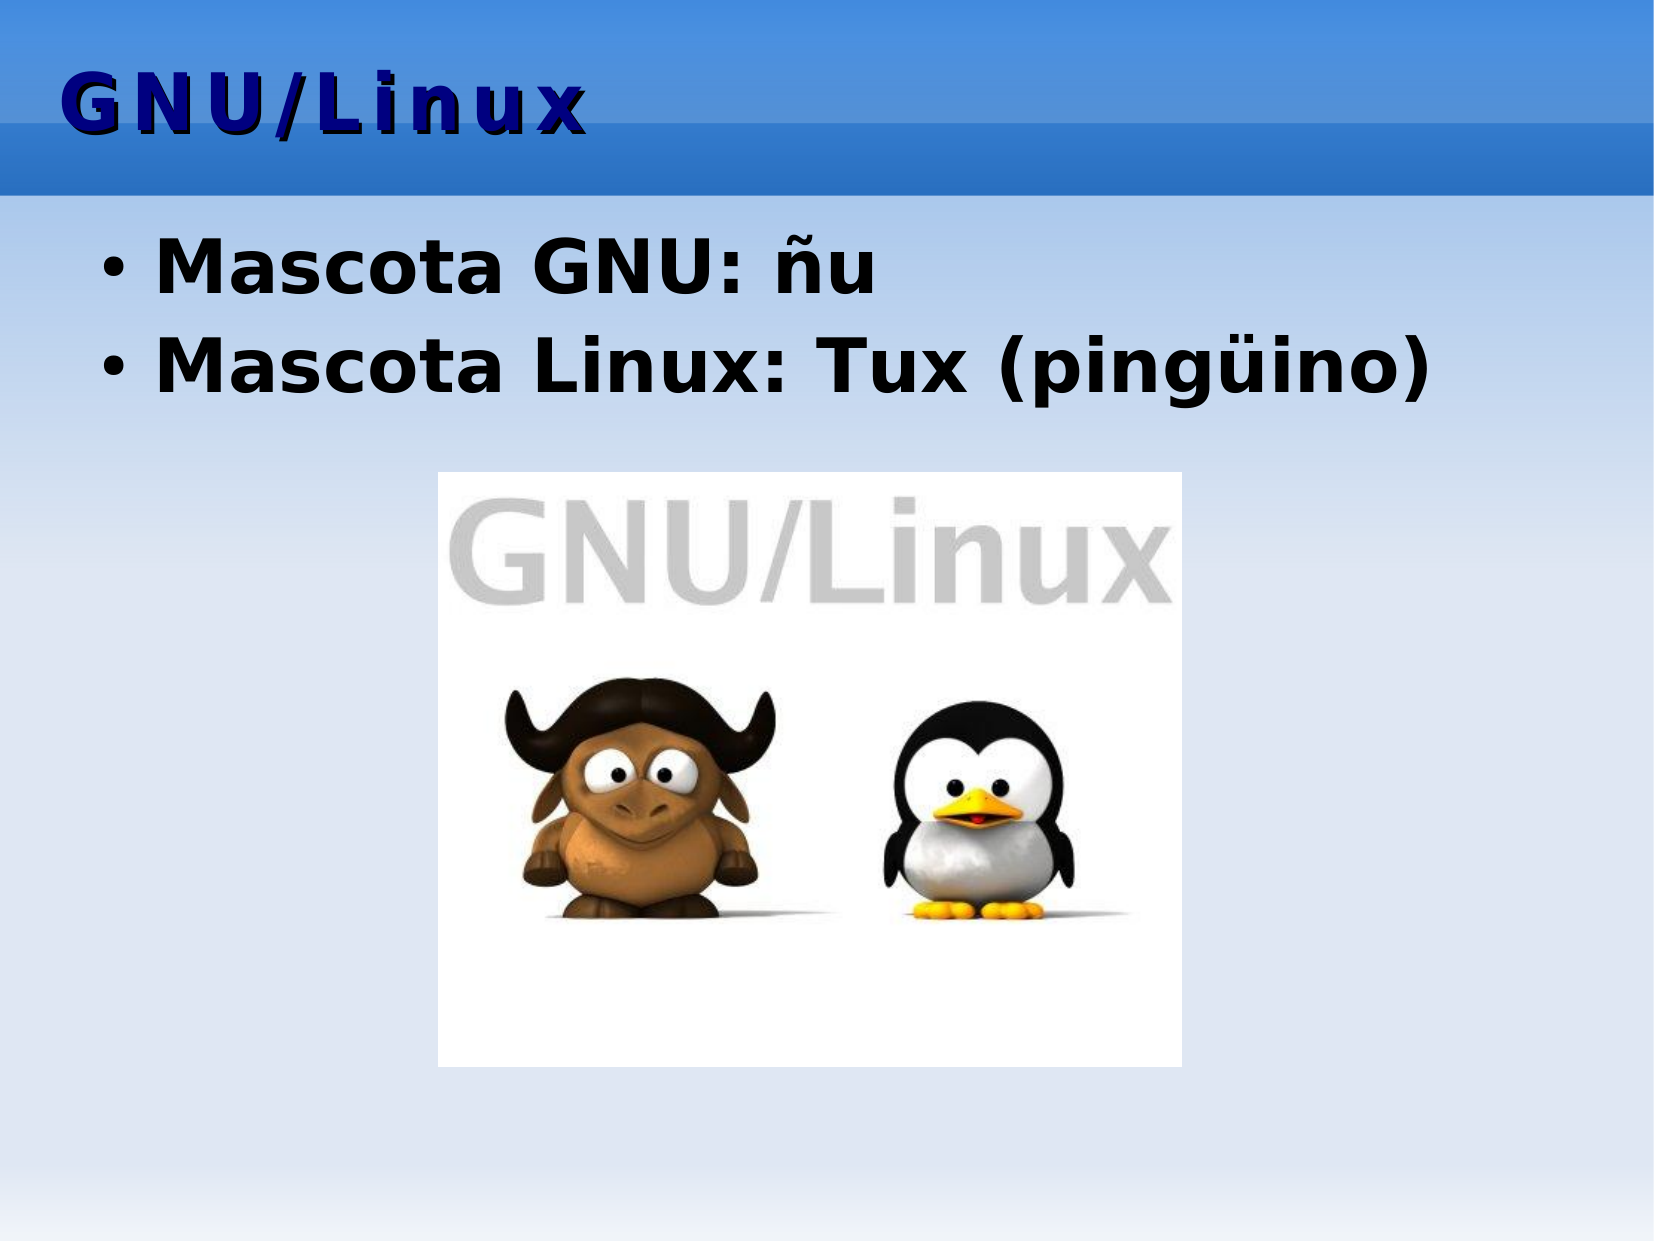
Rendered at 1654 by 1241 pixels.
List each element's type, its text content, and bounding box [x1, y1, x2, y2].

picture [0, 0, 1654, 1241]
list Mascota GNU: ñu Mascota Linux: Tux (pingüino) [82, 224, 1625, 1083]
title GNU/Linux [59, 36, 1654, 171]
